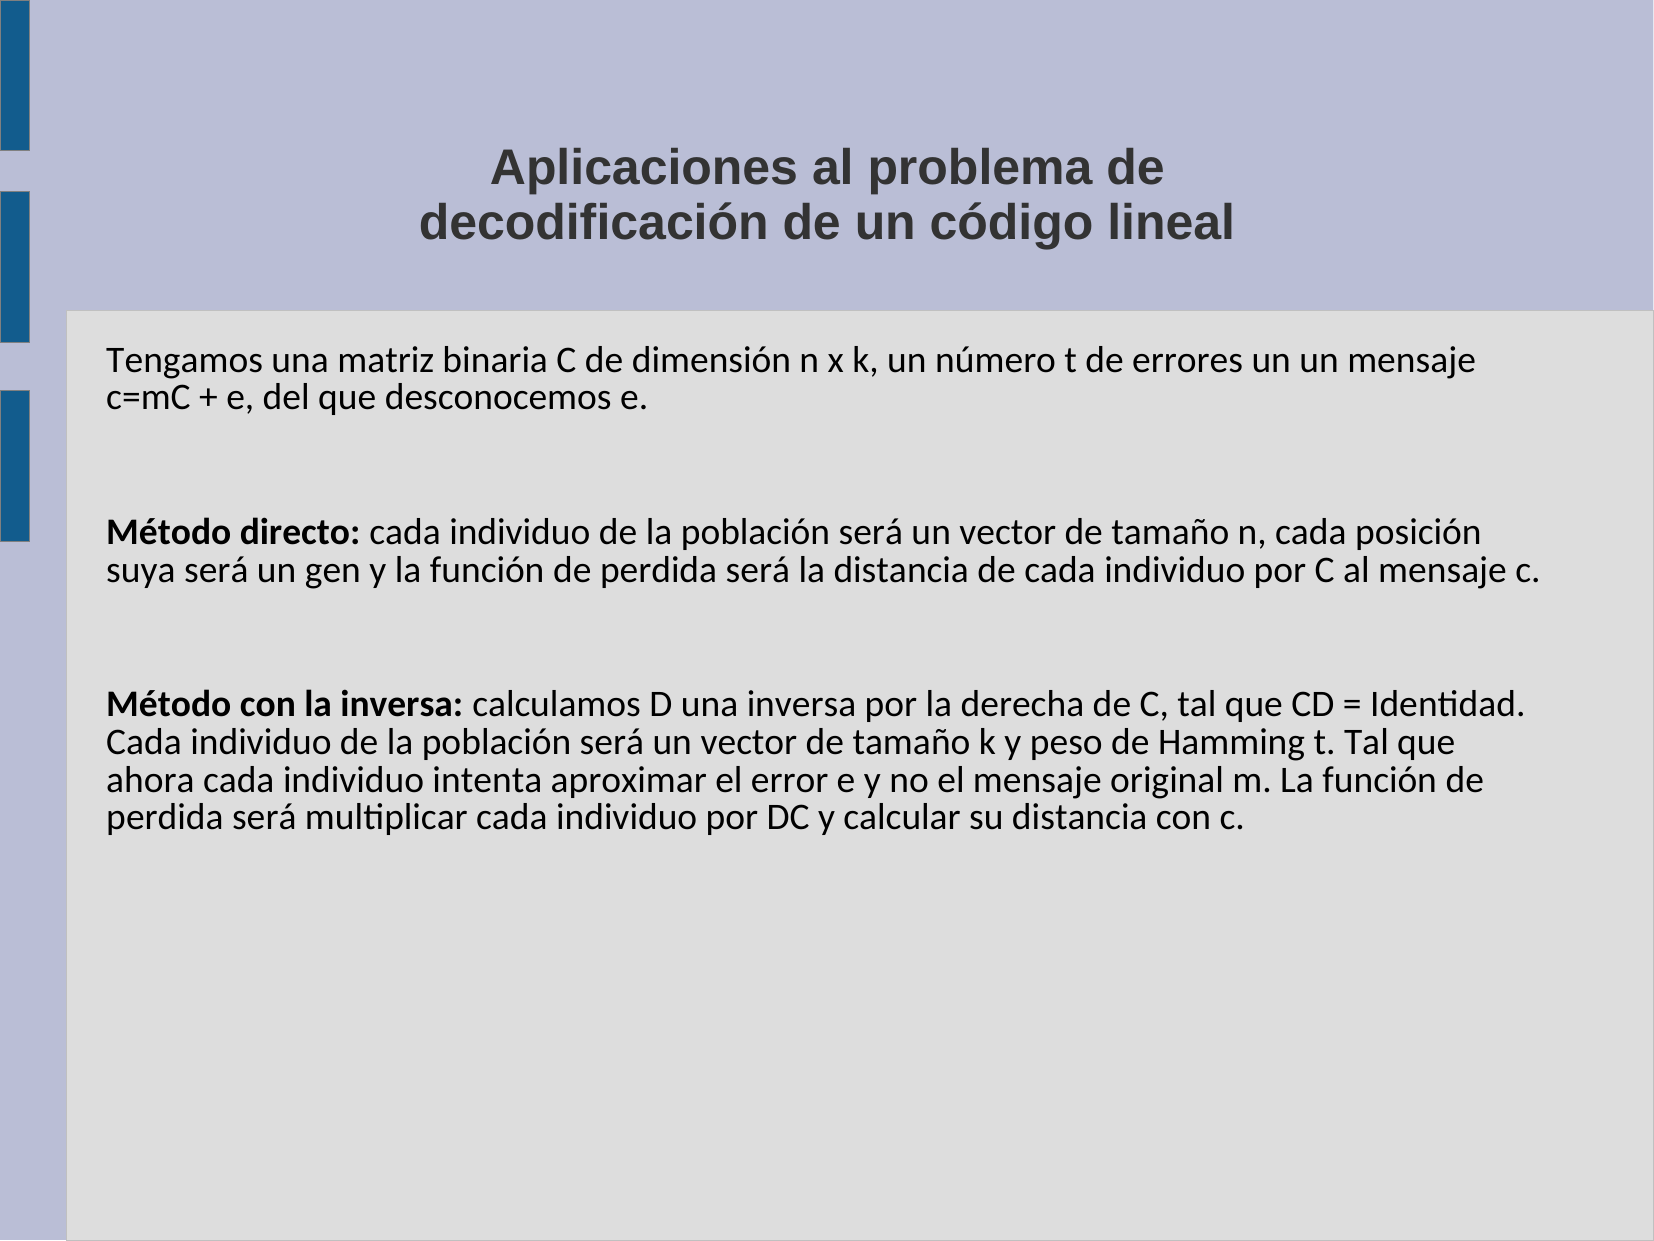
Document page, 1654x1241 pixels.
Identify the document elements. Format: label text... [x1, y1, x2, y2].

title Aplicaciones al problema de decodificación de un código lineal [121, 91, 1534, 299]
text_box Tengamos una matriz binaria C de dimensión n x k, un número t de errores un un mensaje c=mC + e, del que desconocemos e. Método directo: cada individuo de la población será un vector de tamaño n, cada posición suya será un gen y la función de perdida será la distancia de cada individuo por C al mensaje c. Método con la inversa: calculamos D una inversa por la derecha de C, tal que CD = Identidad. Cada individuo de la población será un vector de tamaño k y peso de Hamming t. Tal que ahora cada individuo intenta aproximar el error e y no el mensaje original m. La función de perdida será multiplicar cada individuo por DC y calcular su distancia con c. [106, 343, 1548, 996]
